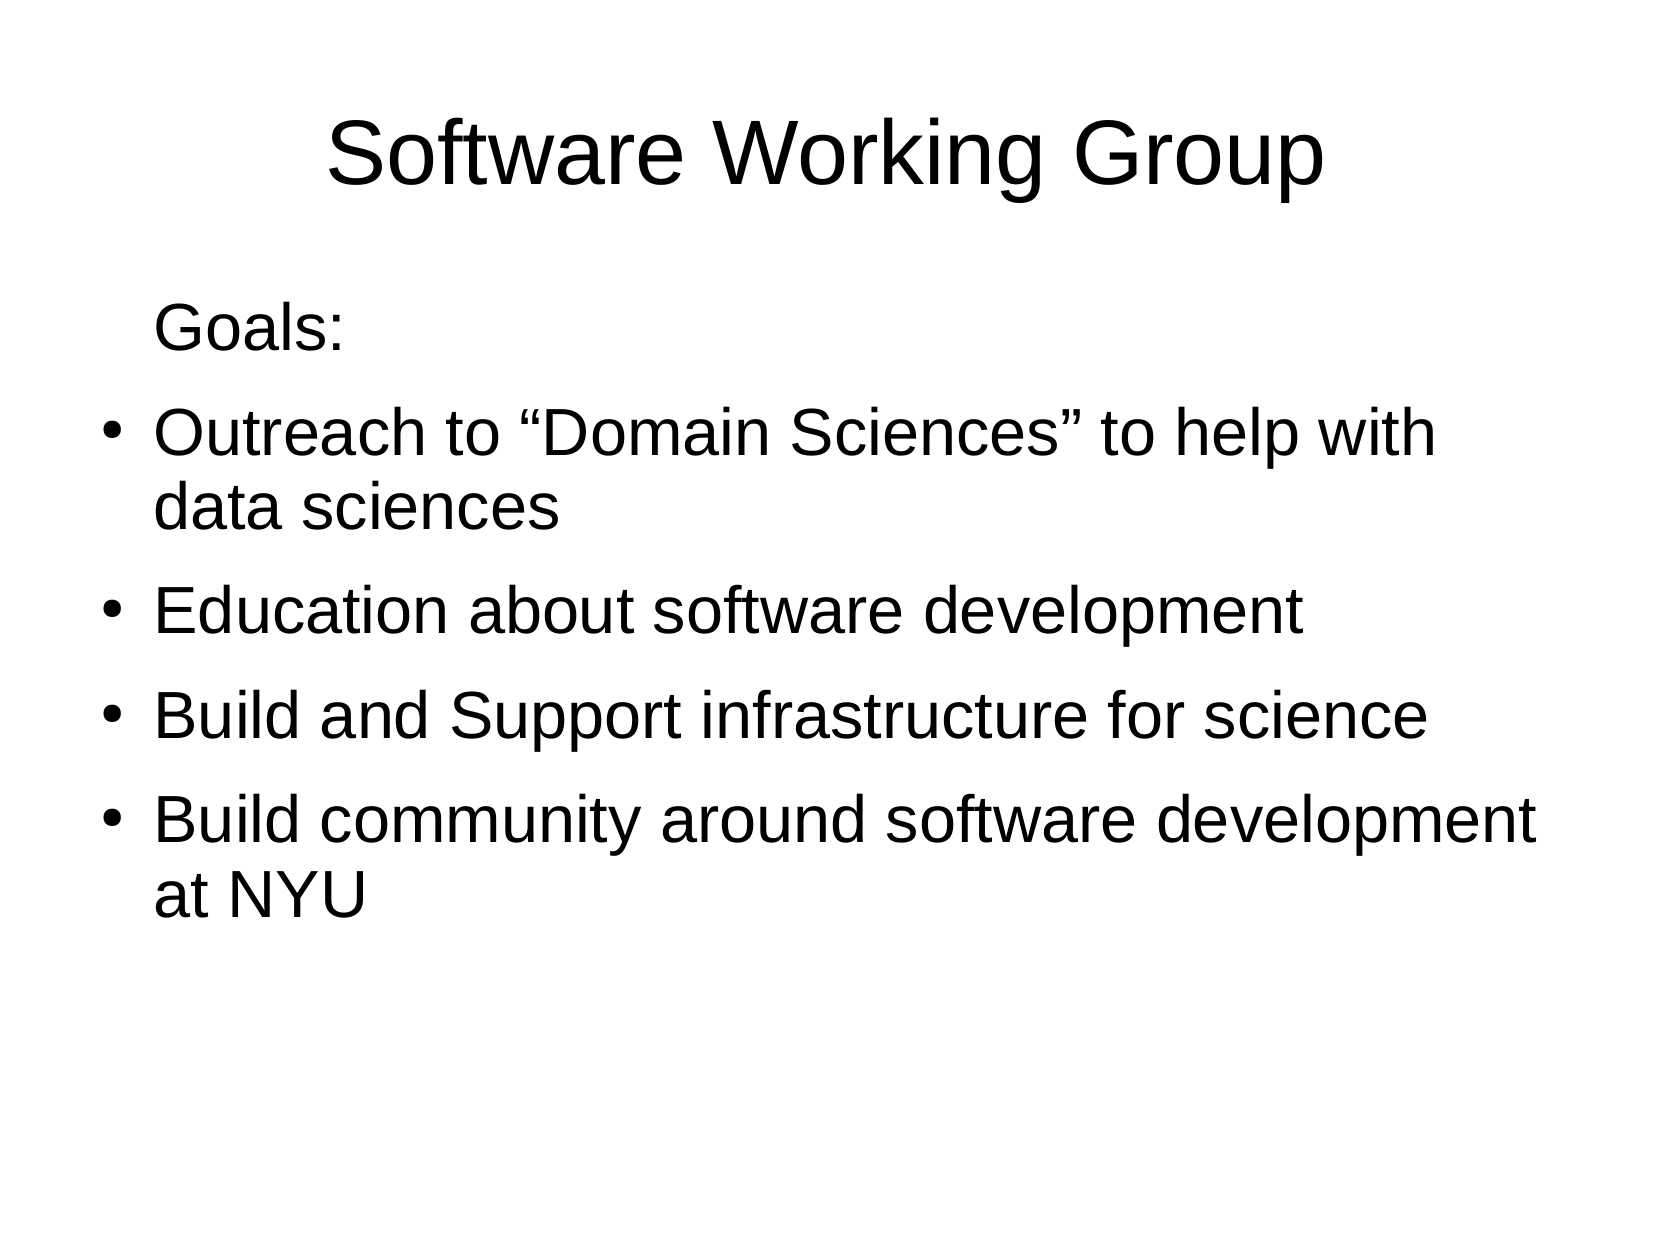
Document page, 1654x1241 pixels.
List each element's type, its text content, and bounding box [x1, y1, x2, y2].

title Software Working Group [82, 49, 1571, 257]
list Goals: Outreach to “Domain Sciences” to help with data sciences Education about software development Build and Support infrastructure for science Build community around software development at NYU [82, 290, 1571, 1010]
